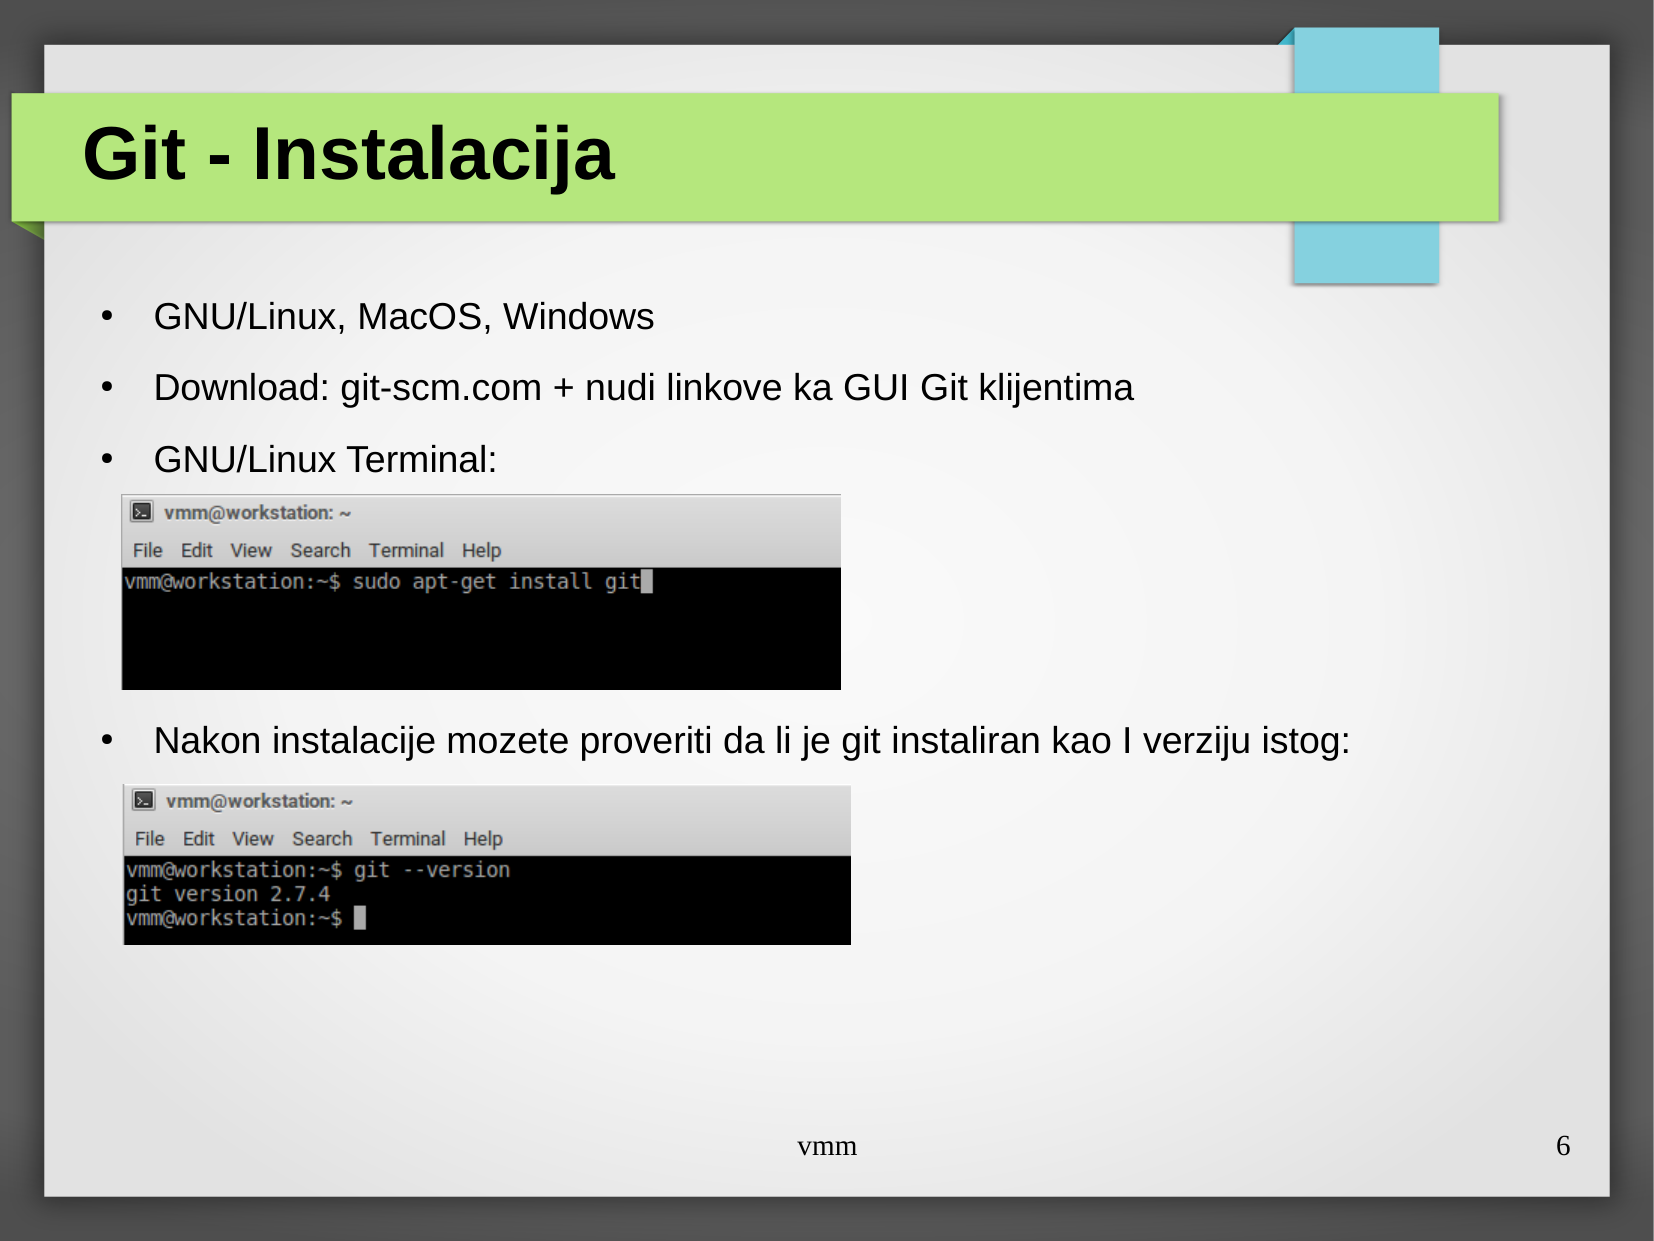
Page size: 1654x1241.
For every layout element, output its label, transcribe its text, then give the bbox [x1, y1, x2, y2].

title Git - Instalacija [82, 94, 1264, 213]
list GNU/Linux, MacOS, Windows Download: git-scm.com + nudi linkove ka GUI Git klijentima GNU/Linux Terminal: Nakon instalacije mozete proveriti da li je git instaliran kao I verziju istog: [82, 295, 1571, 1126]
picture [0, 0, 1654, 1241]
